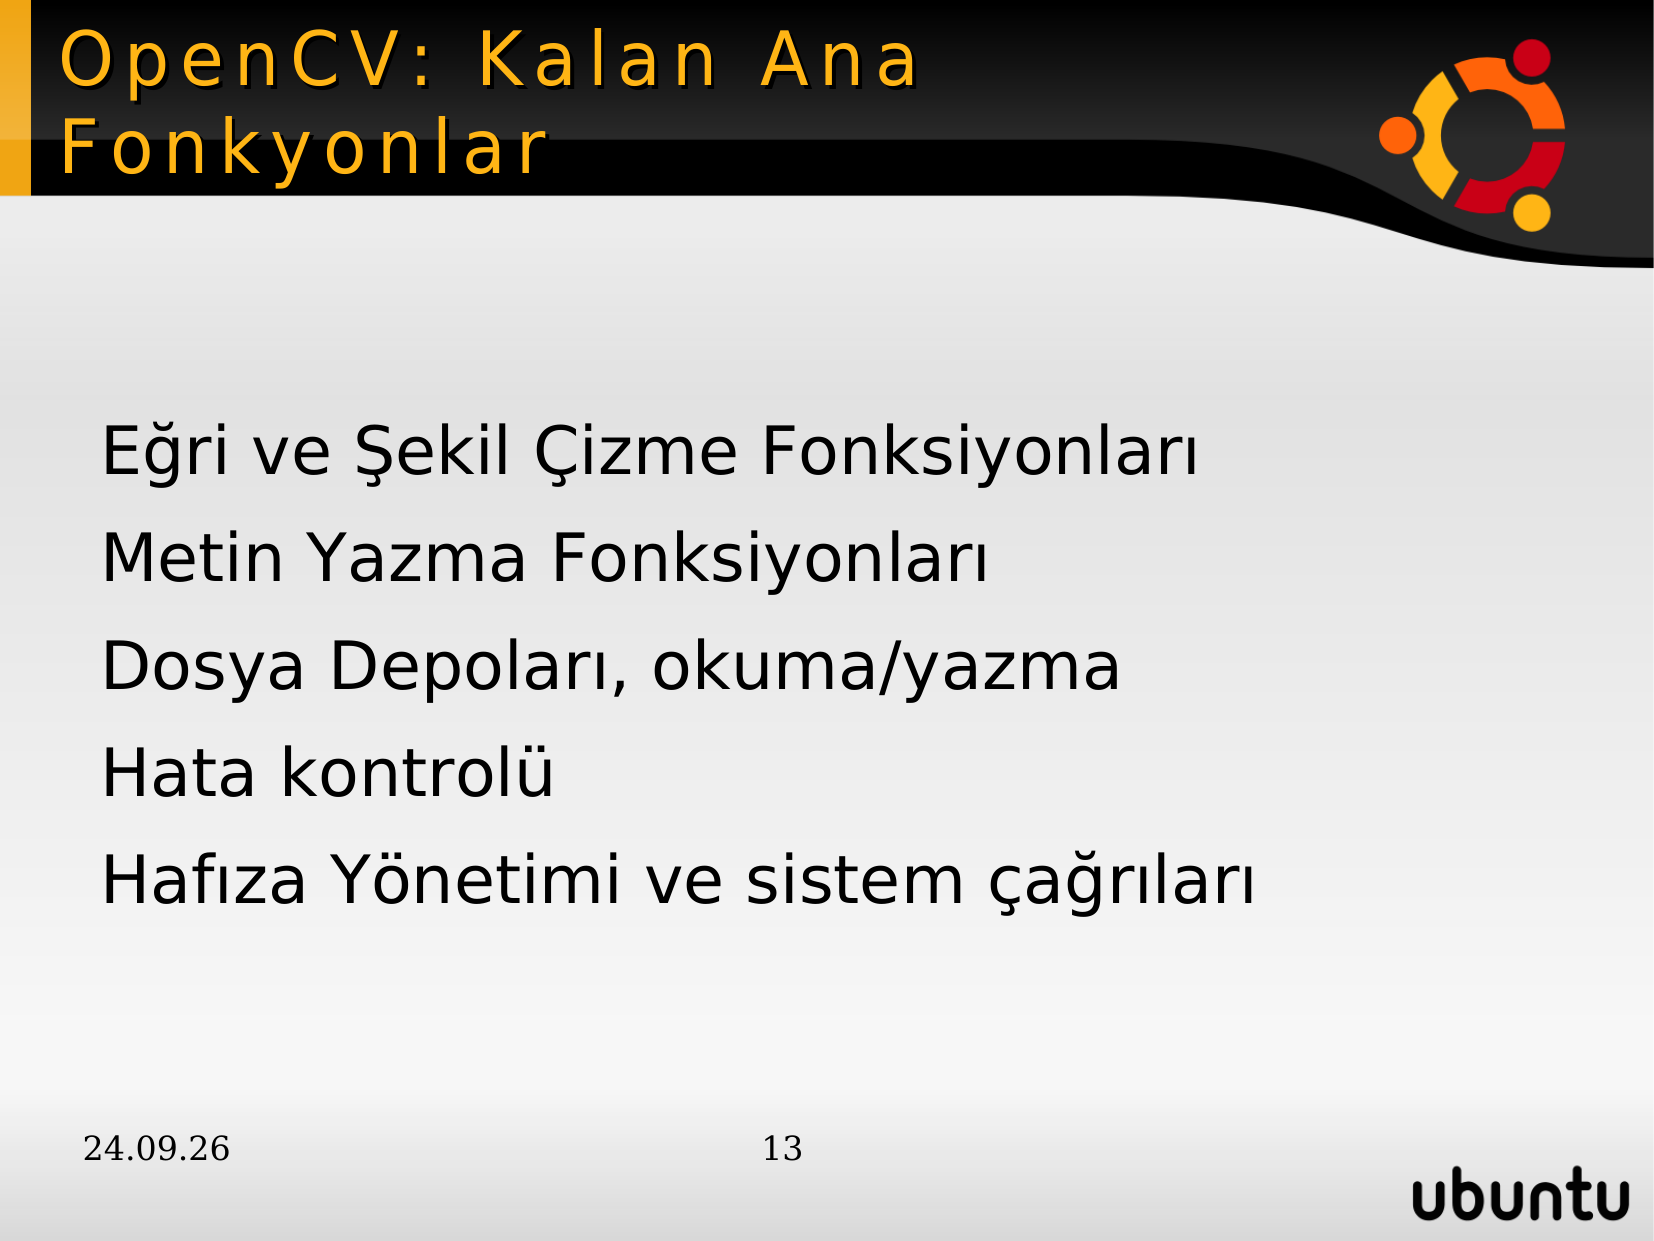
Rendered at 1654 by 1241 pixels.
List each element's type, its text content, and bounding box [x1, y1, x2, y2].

picture [0, 0, 1654, 1241]
title OpenCV: Kalan Ana Fonkyonlar [59, 16, 1270, 191]
list Eğri ve Şekil Çizme Fonksiyonları Metin Yazma Fonksiyonları Dosya Depoları, okuma/yazma Hata kontrolü Hafıza Yönetimi ve sistem çağrıları [82, 412, 1571, 1094]
